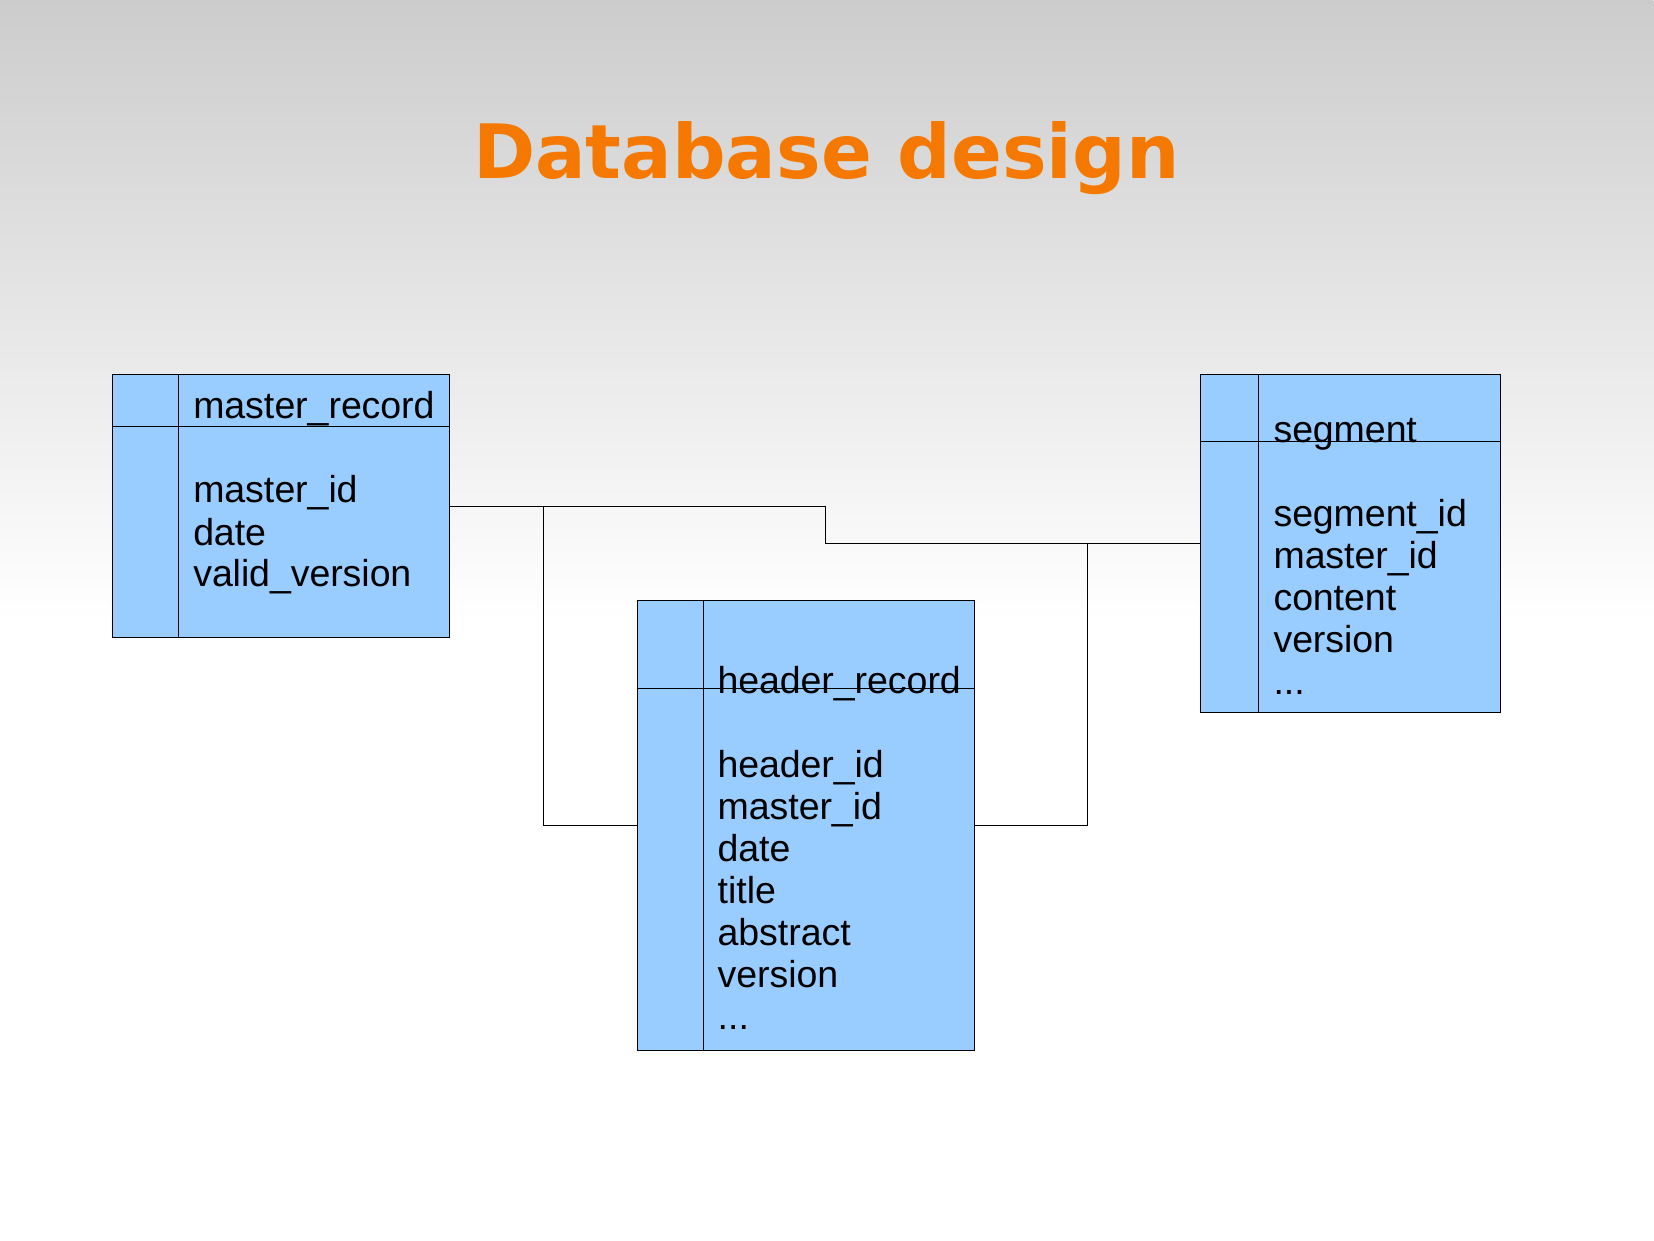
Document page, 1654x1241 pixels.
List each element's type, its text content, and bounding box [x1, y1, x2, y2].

text_box header_record header_id master_id date title abstract version ... [637, 600, 975, 1051]
title Database design [82, 56, 1571, 250]
subtitle [82, 297, 1571, 1102]
text_box master_record master_id date valid_version [112, 374, 450, 638]
text_box segment segment_id master_id content version ... [1200, 374, 1501, 713]
